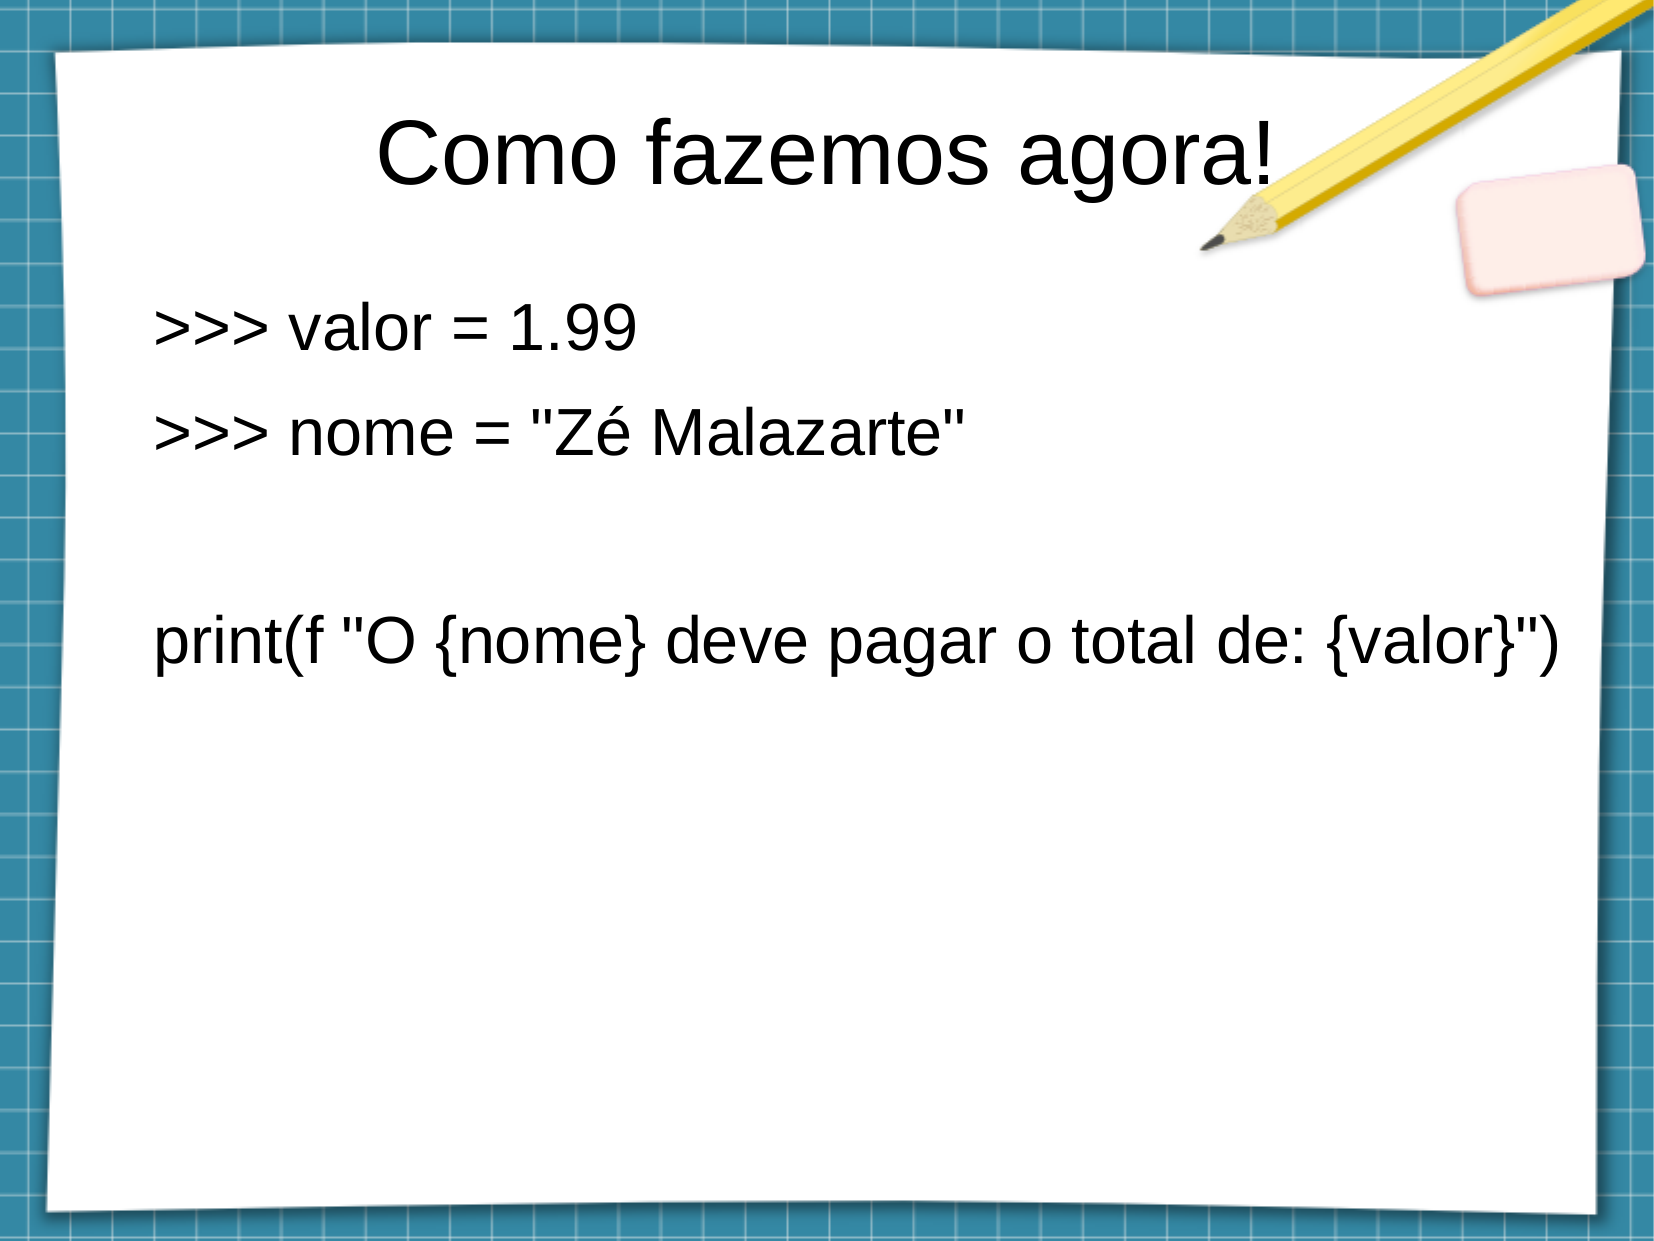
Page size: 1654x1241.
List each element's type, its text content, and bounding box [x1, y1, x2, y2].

list >>> valor = 1.99 >>> nome = "Zé Malazarte" print(f "O {nome} deve pagar o total de: {valor}") [82, 290, 1571, 1010]
title Como fazemos agora! [82, 49, 1571, 257]
picture [0, 0, 1654, 1241]
